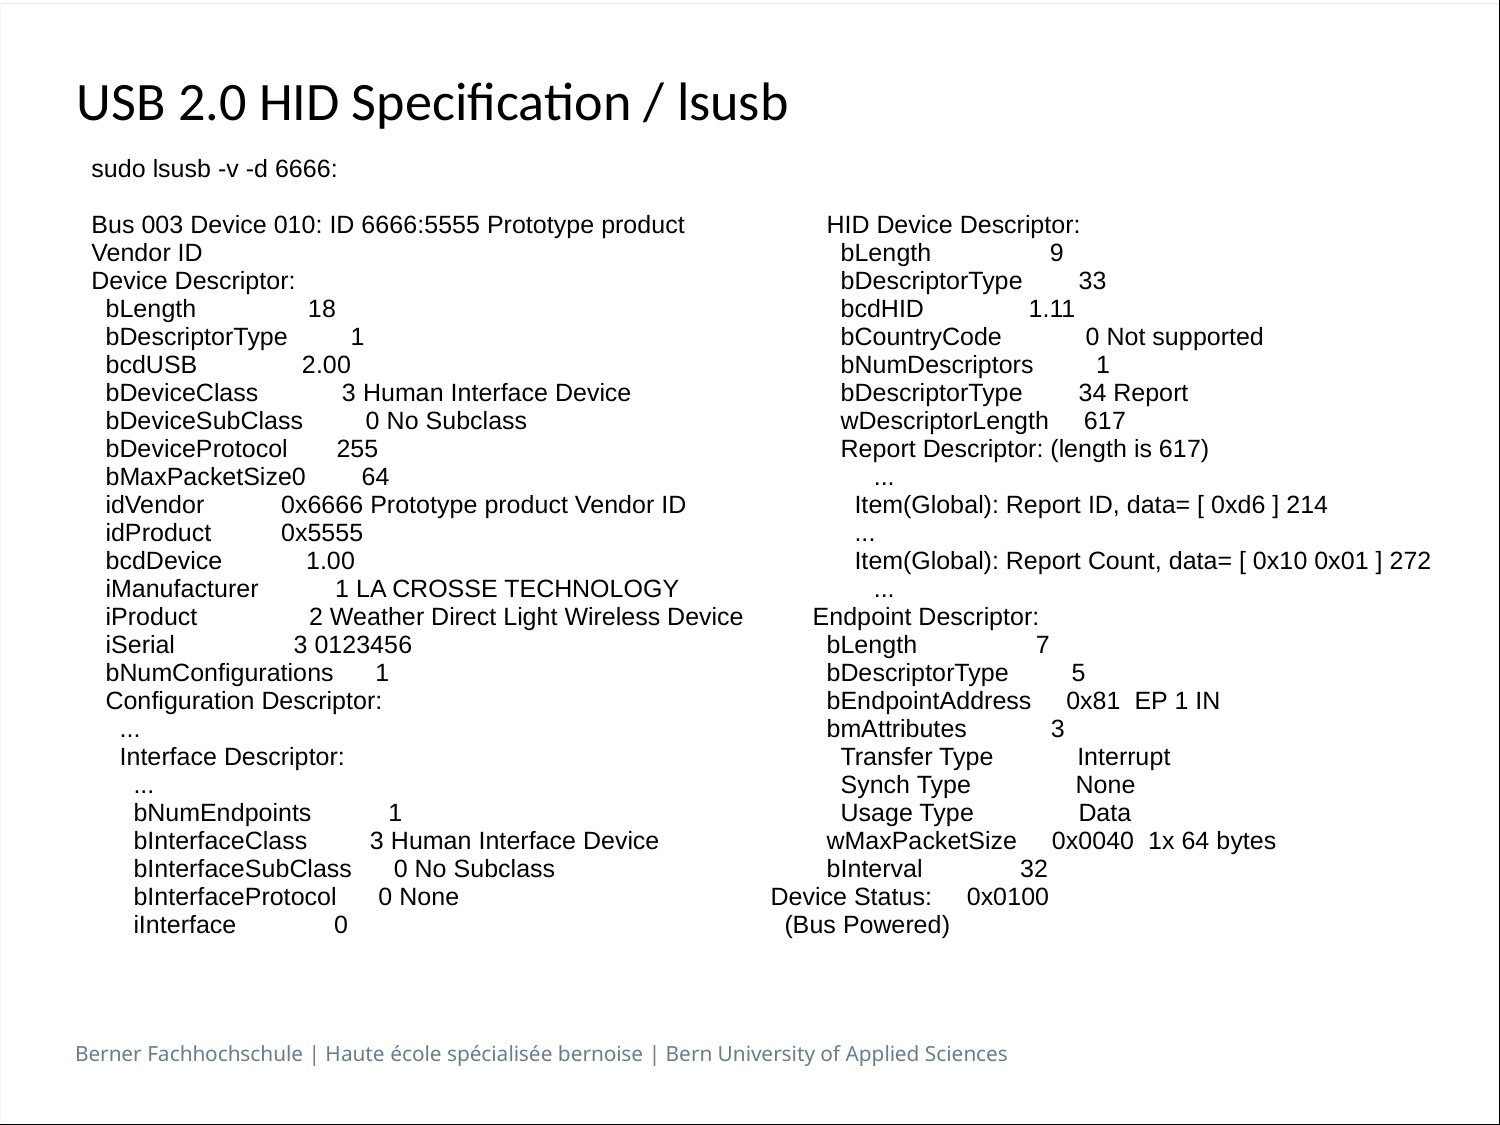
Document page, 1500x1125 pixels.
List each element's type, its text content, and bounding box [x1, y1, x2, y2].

title USB 2.0 HID Specification / lsusb [76, 59, 1406, 147]
text_box sudo lsusb -v -d 6666: Bus 003 Device 010: ID 6666:5555 Prototype product Vendor ID Device Descriptor: bLength 18 bDescriptorType 1 bcdUSB 2.00 bDeviceClass 3 Human Interface Device bDeviceSubClass 0 No Subclass bDeviceProtocol 255 bMaxPacketSize0 64 idVendor 0x6666 Prototype product Vendor ID idProduct 0x5555 bcdDevice 1.00 iManufacturer 1 LA CROSSE TECHNOLOGY iProduct 2 Weather Direct Light Wireless Device iSerial 3 0123456 bNumConfigurations 1 Configuration Descriptor: ... Interface Descriptor: ... bNumEndpoints 1 bInterfaceClass 3 Human Interface Device bInterfaceSubClass 0 No Subclass bInterfaceProtocol 0 None iInterface 0 [76, 147, 755, 1125]
text_box HID Device Descriptor: bLength 9 bDescriptorType 33 bcdHID 1.11 bCountryCode 0 Not supported bNumDescriptors 1 bDescriptorType 34 Report wDescriptorLength 617 Report Descriptor: (length is 617) ... Item(Global): Report ID, data= [ 0xd6 ] 214 ... Item(Global): Report Count, data= [ 0x10 0x01 ] 272 ... Endpoint Descriptor: bLength 7 bDescriptorType 5 bEndpointAddress 0x81 EP 1 IN bmAttributes 3 Transfer Type Interrupt Synch Type None Usage Type Data wMaxPacketSize 0x0040 1x 64 bytes bInterval 32 Device Status: 0x0100 (Bus Powered) [755, 147, 1460, 1125]
